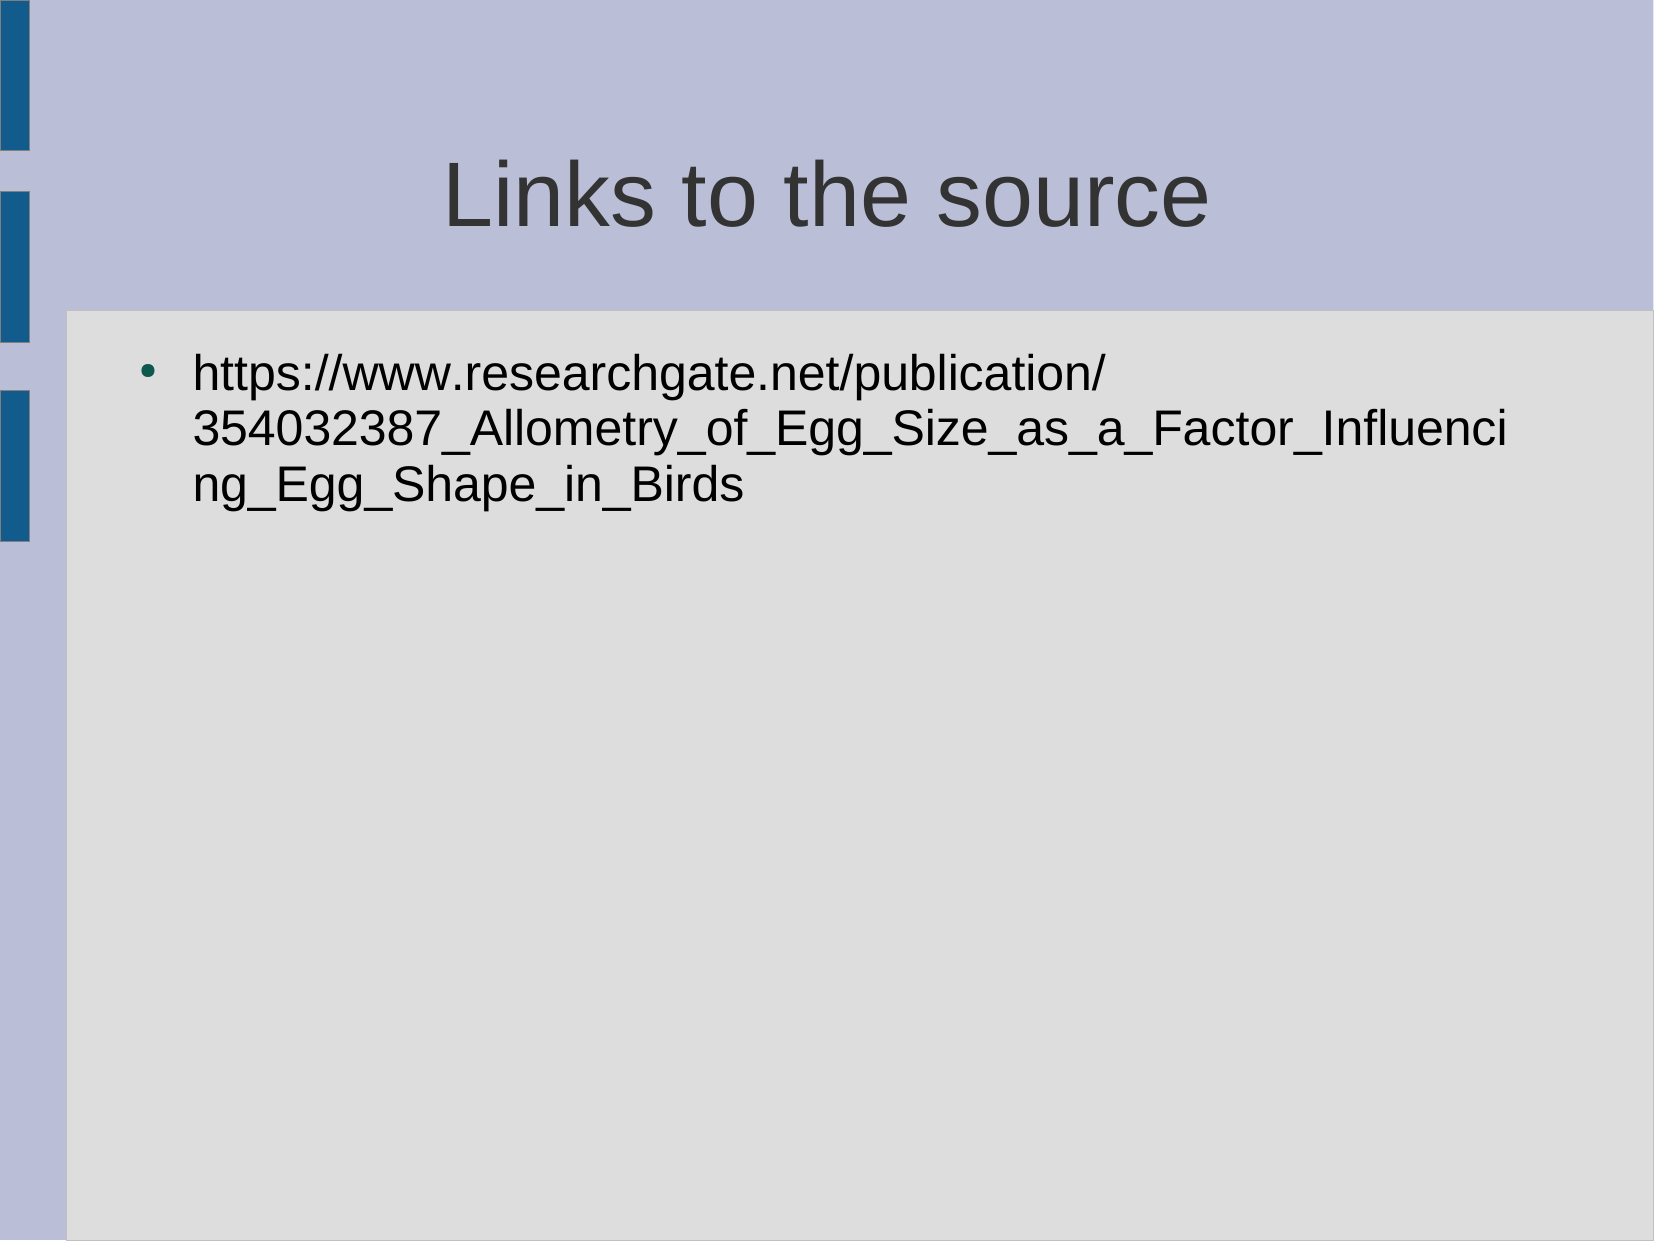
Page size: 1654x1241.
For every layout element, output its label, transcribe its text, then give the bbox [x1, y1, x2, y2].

title Links to the source [121, 91, 1534, 299]
list https://www.researchgate.net/publication/354032387_Allometry_of_Egg_Size_as_a_Factor_Influencing_Egg_Shape_in_Birds [121, 344, 1534, 1127]
